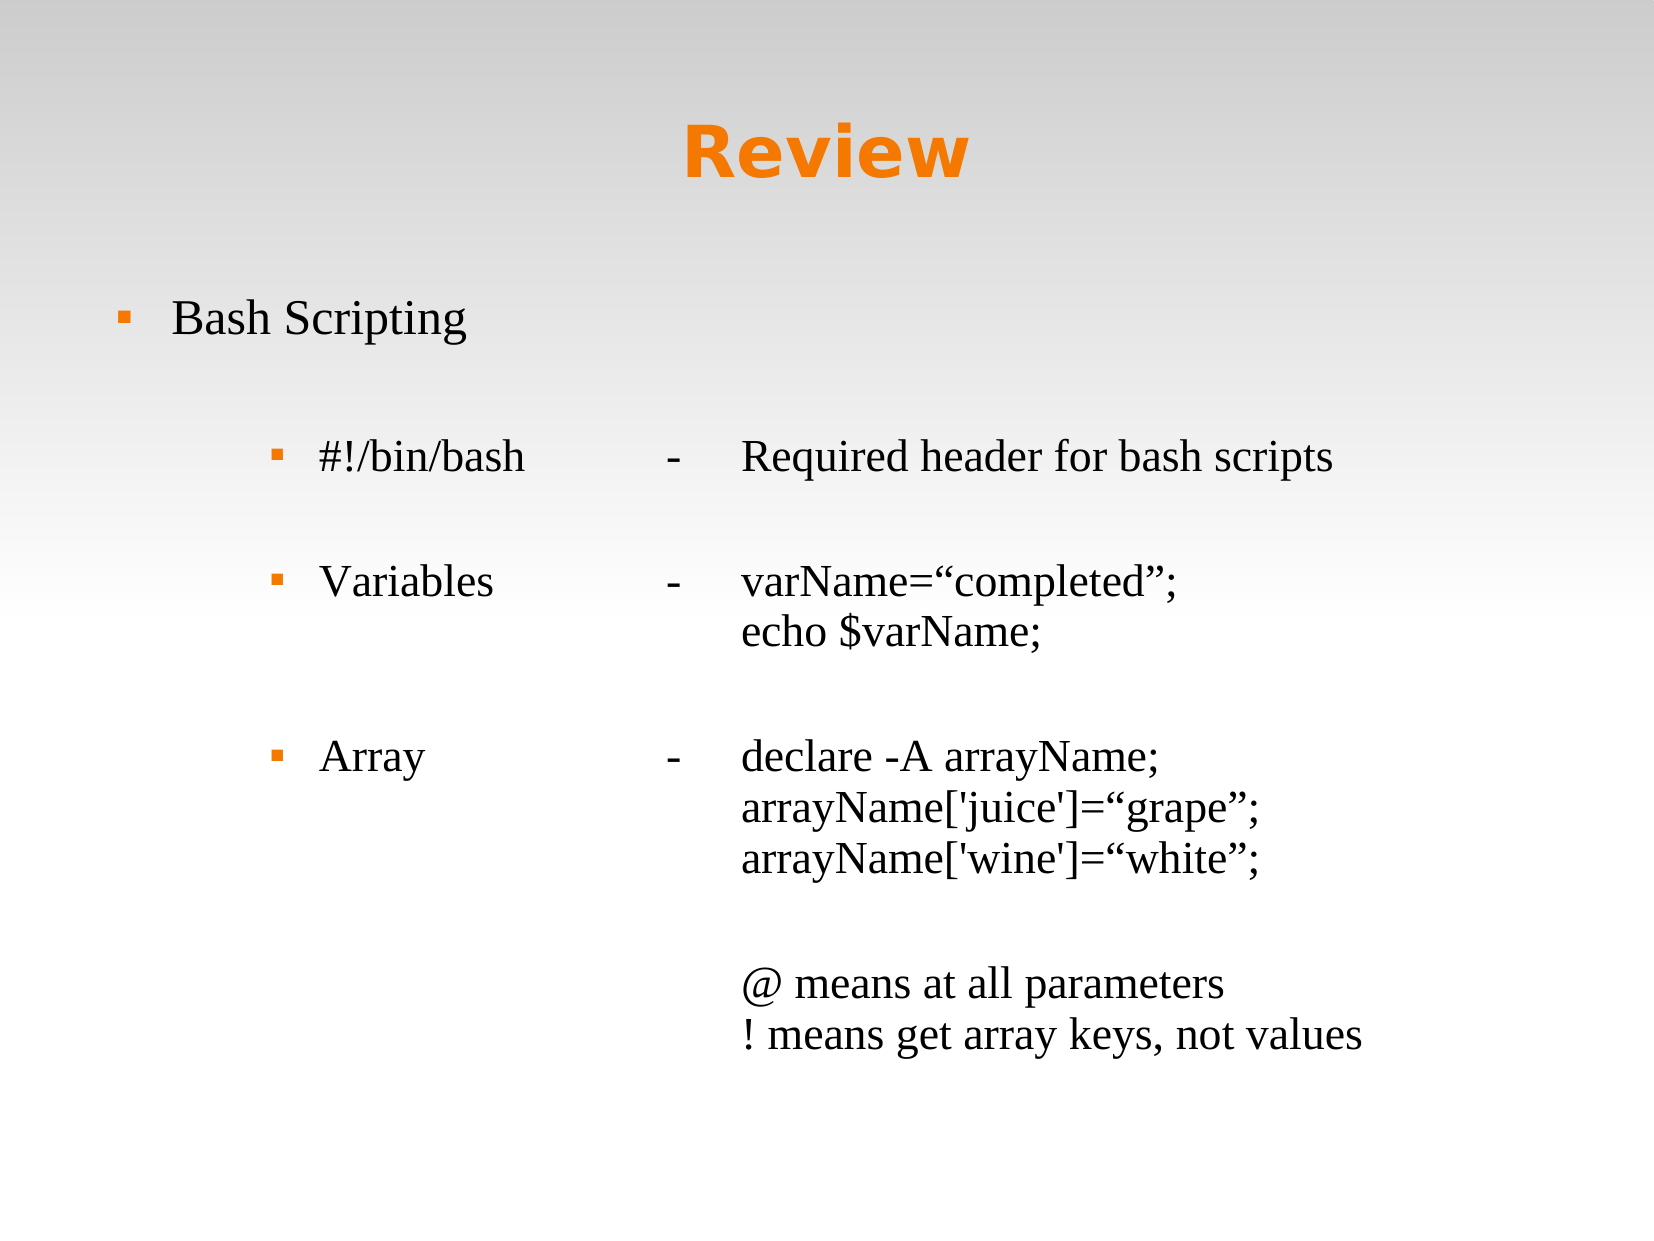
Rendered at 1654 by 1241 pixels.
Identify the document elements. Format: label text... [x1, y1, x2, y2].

title Review [82, 49, 1571, 257]
list Bash Scripting #!/bin/bash - Required header for bash scripts Variables - varName=“completed”; echo $varName; Array - declare -A arrayName; arrayName['juice']=“grape”; arrayName['wine']=“white”; @ means at all parameters ! means get array keys, not values [82, 290, 1571, 1123]
